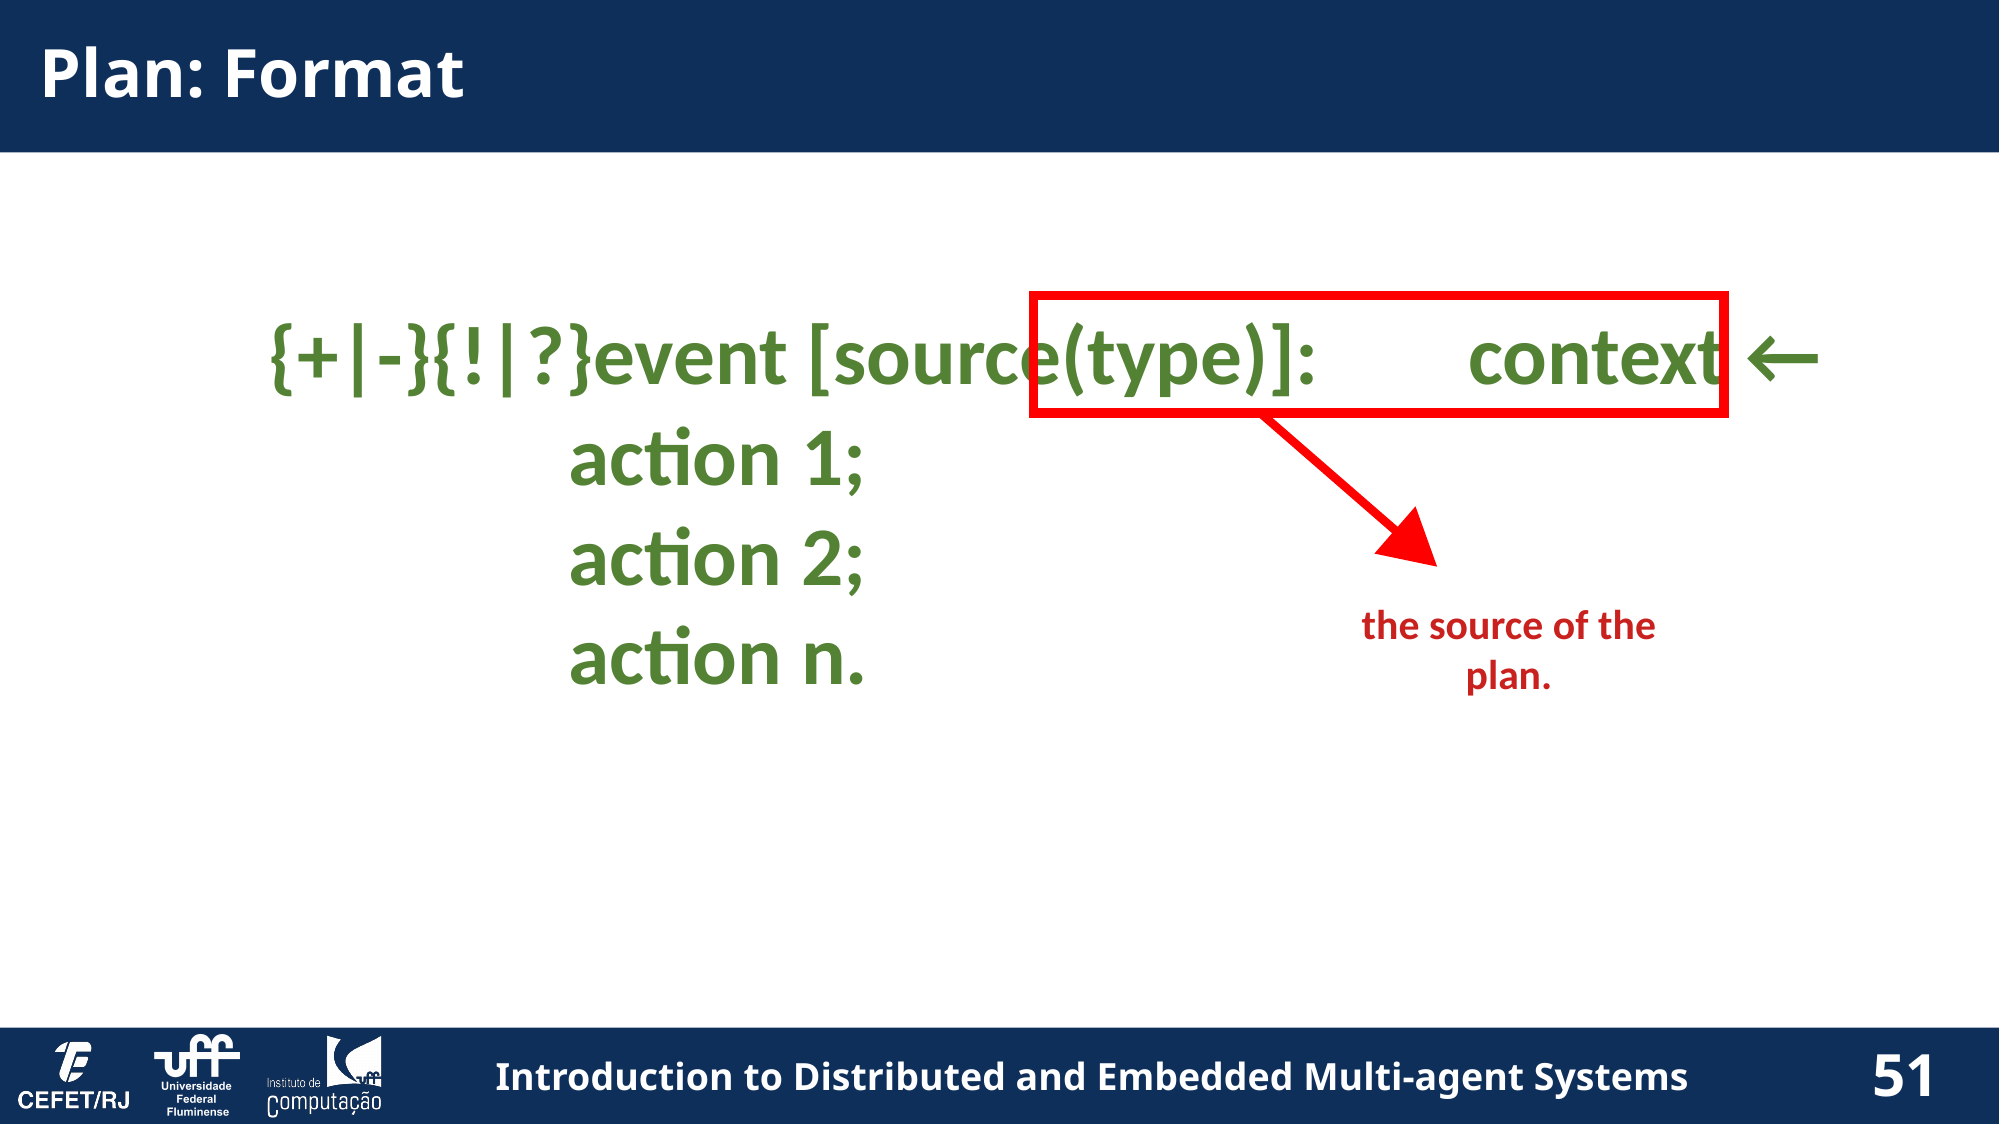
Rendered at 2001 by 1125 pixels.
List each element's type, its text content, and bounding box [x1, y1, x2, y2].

text_box [1257, 409, 1438, 567]
picture [153, 1033, 241, 1121]
text_box the source of the plan. [1305, 590, 1713, 706]
text_box {+|-}{!|?}event [source(type)]: context ← action 1; action 2; action n. [253, 294, 1908, 710]
picture [265, 1033, 383, 1118]
picture [18, 1021, 129, 1125]
text_box Plan: Format [25, 23, 1999, 119]
text_box {+|-}{!|?}event [source(type)]: context ← action 1; action 2; action n. [1038, 300, 1719, 408]
